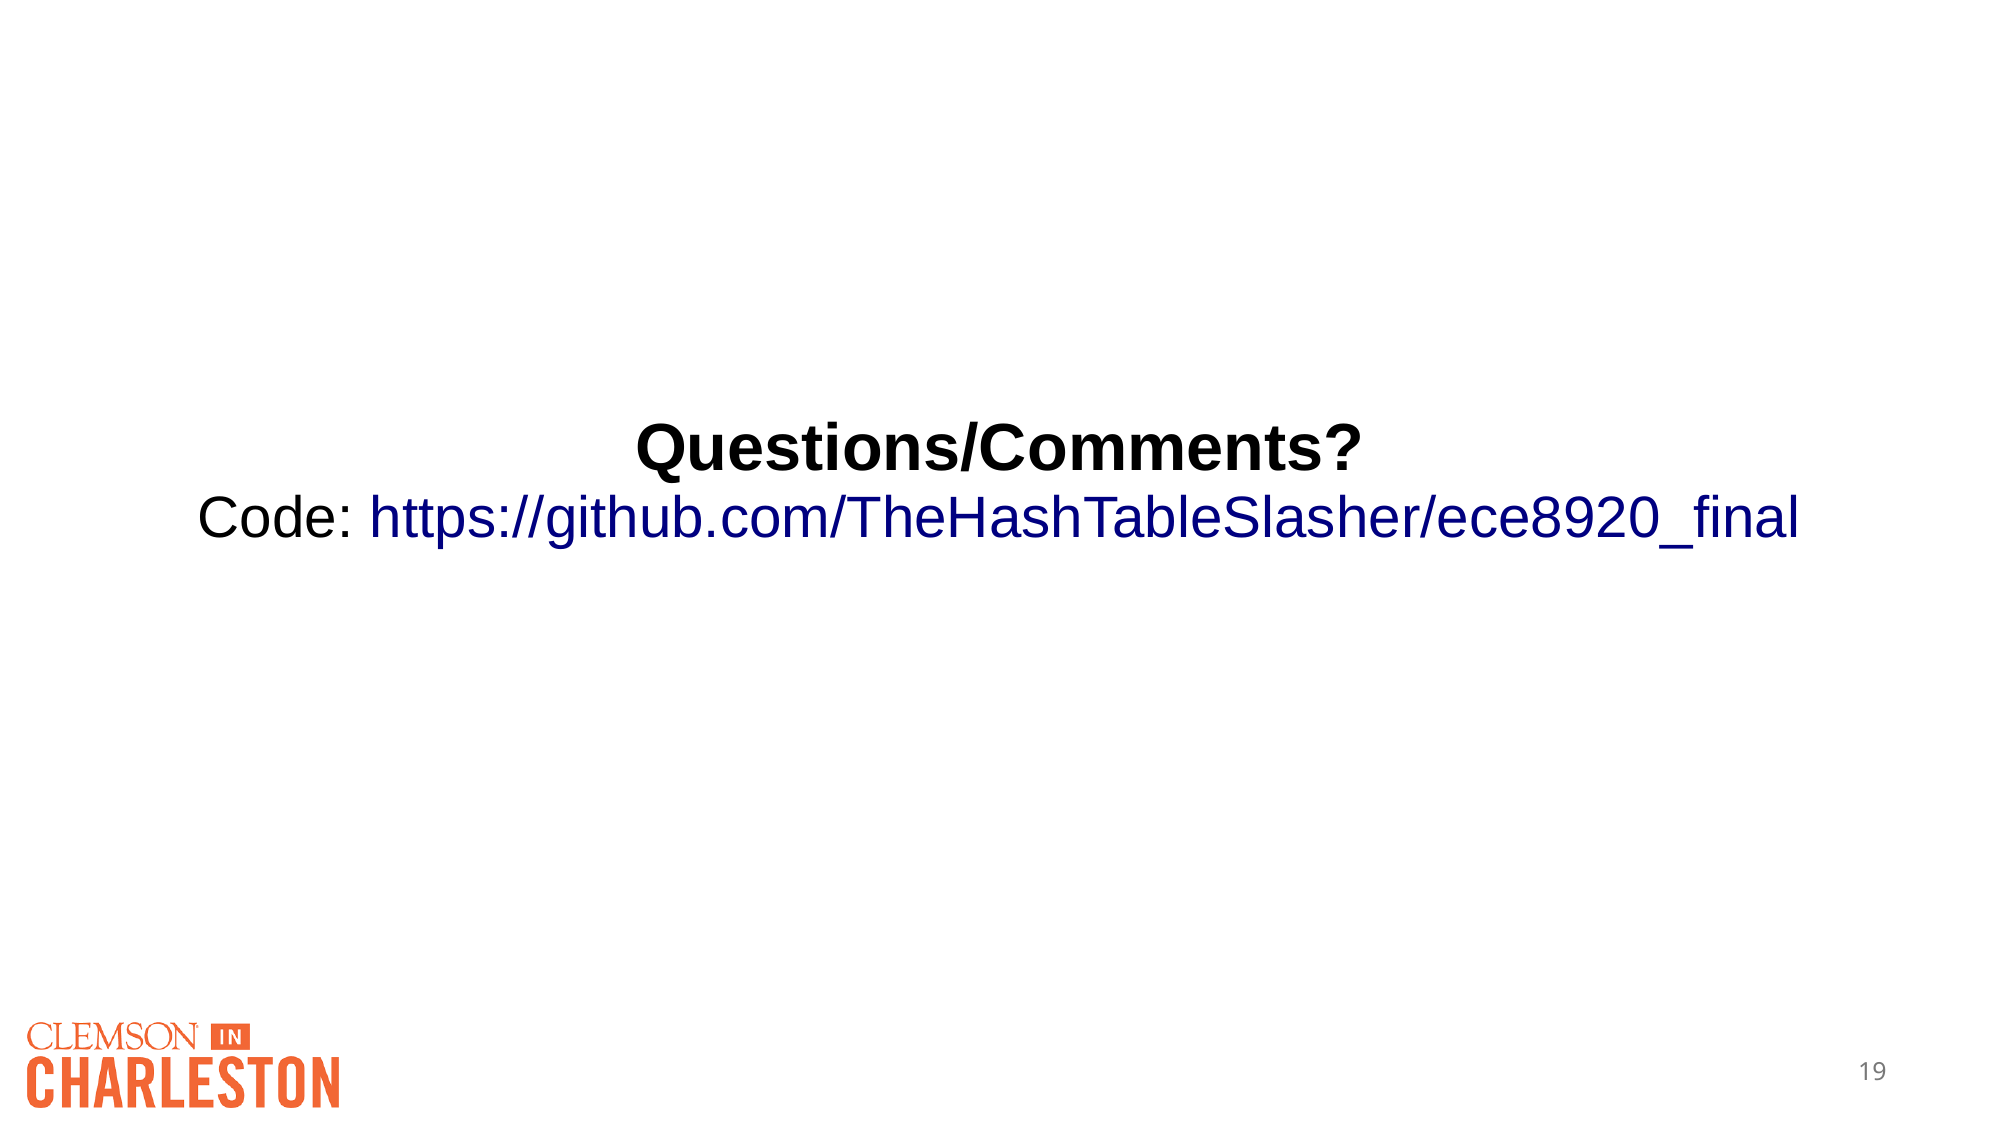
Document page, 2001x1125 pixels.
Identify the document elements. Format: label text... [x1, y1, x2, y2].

subtitle Questions/Comments? Code: https://github.com/TheHashTableSlasher/ece8920_final [99, 44, 1900, 916]
picture [27, 1022, 339, 1108]
